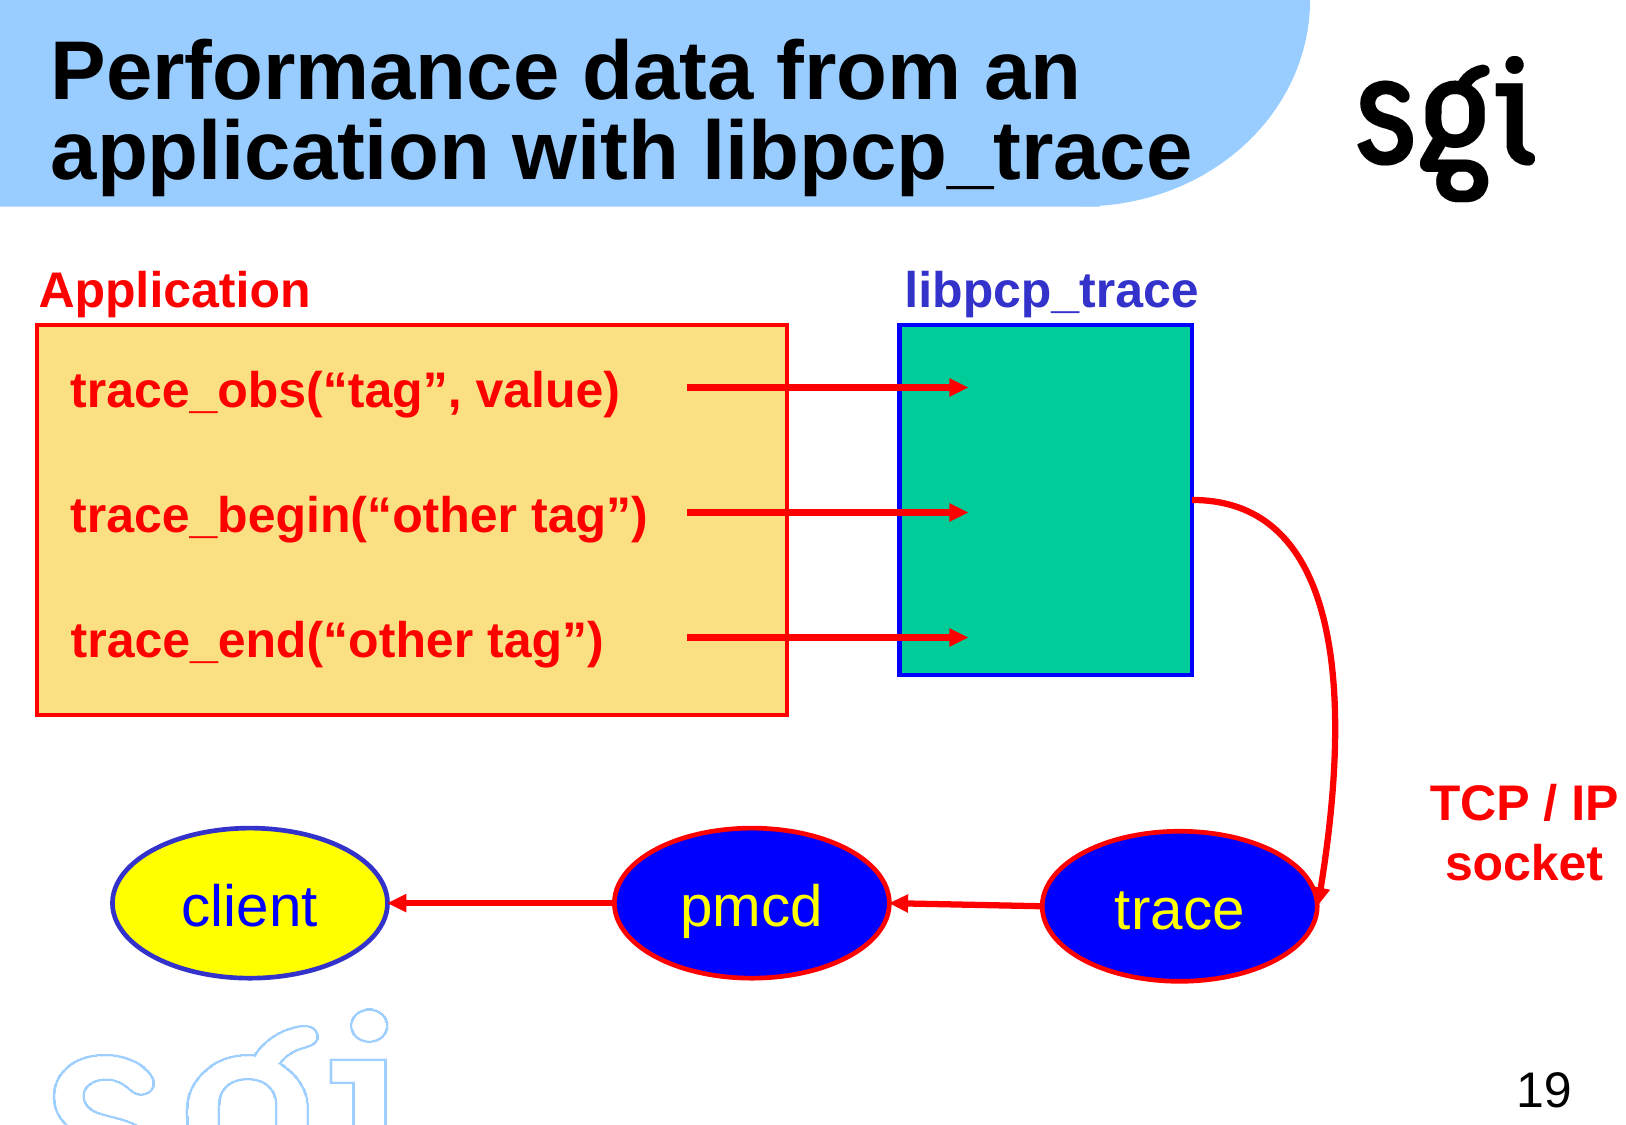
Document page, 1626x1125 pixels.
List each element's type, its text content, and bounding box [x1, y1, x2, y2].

text_box trace [1042, 831, 1318, 982]
text_box libpcp_trace [889, 249, 1214, 326]
text_box [36, 324, 787, 716]
text_box TCP / IP socket [1414, 762, 1626, 898]
text_box Application [23, 249, 326, 326]
text_box client [112, 828, 388, 979]
text_box trace_obs(“tag”, value) [55, 349, 636, 426]
text_box [899, 326, 1193, 675]
text_box pmcd [614, 828, 890, 979]
text_box trace_begin(“other tag”) [55, 474, 664, 551]
title Performance data from an application with libpcp_trace [36, 24, 1318, 208]
text_box trace_end(“other tag”) [55, 599, 619, 676]
